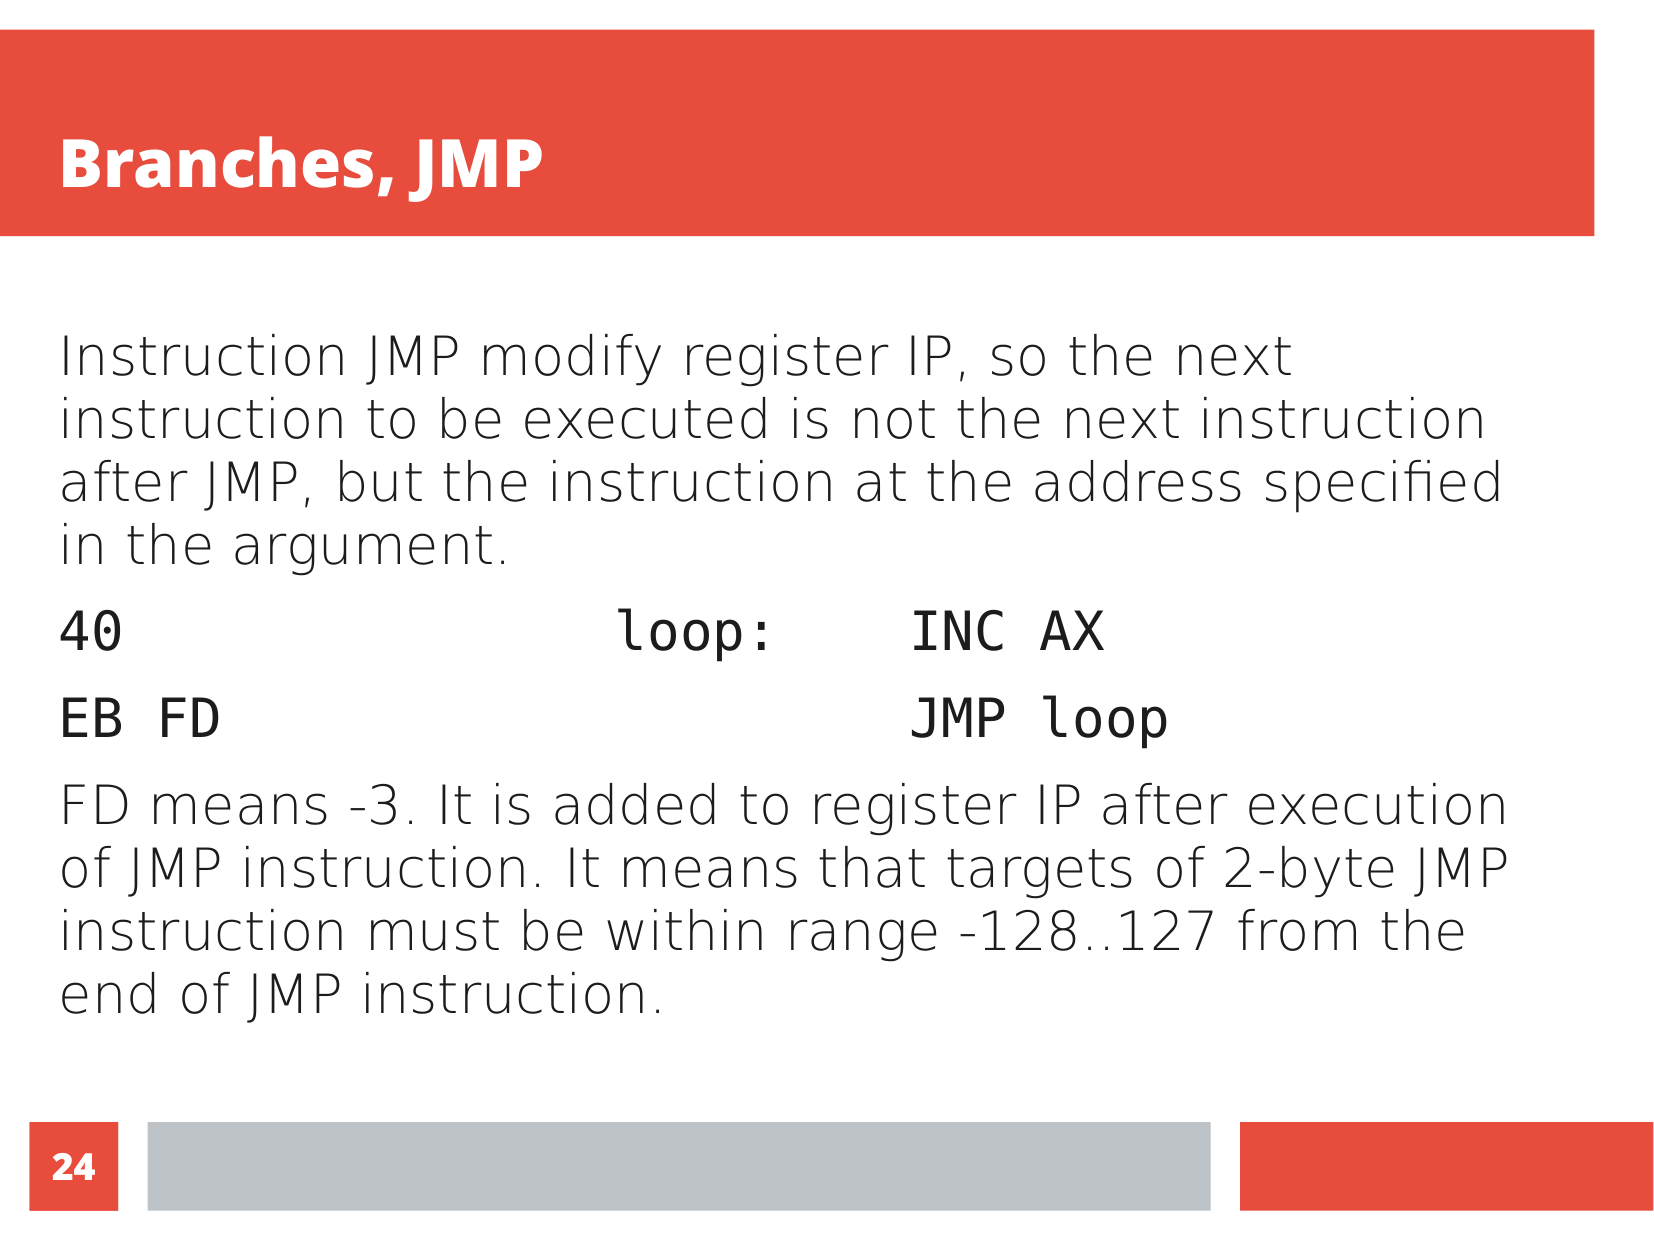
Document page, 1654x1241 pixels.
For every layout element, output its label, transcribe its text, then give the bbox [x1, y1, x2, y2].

title Branches, JMP [59, 59, 1595, 207]
list Instruction JMP modify register IP, so the next instruction to be executed is not the next instruction after JMP, but the instruction at the address specified in the argument. 40 loop: INC AX EB FD JMP loop FD means -3. It is added to register IP after execution of JMP instruction. It means that targets of 2-byte JMP instruction must be within range -128..127 from the end of JMP instruction. [59, 324, 1565, 1093]
